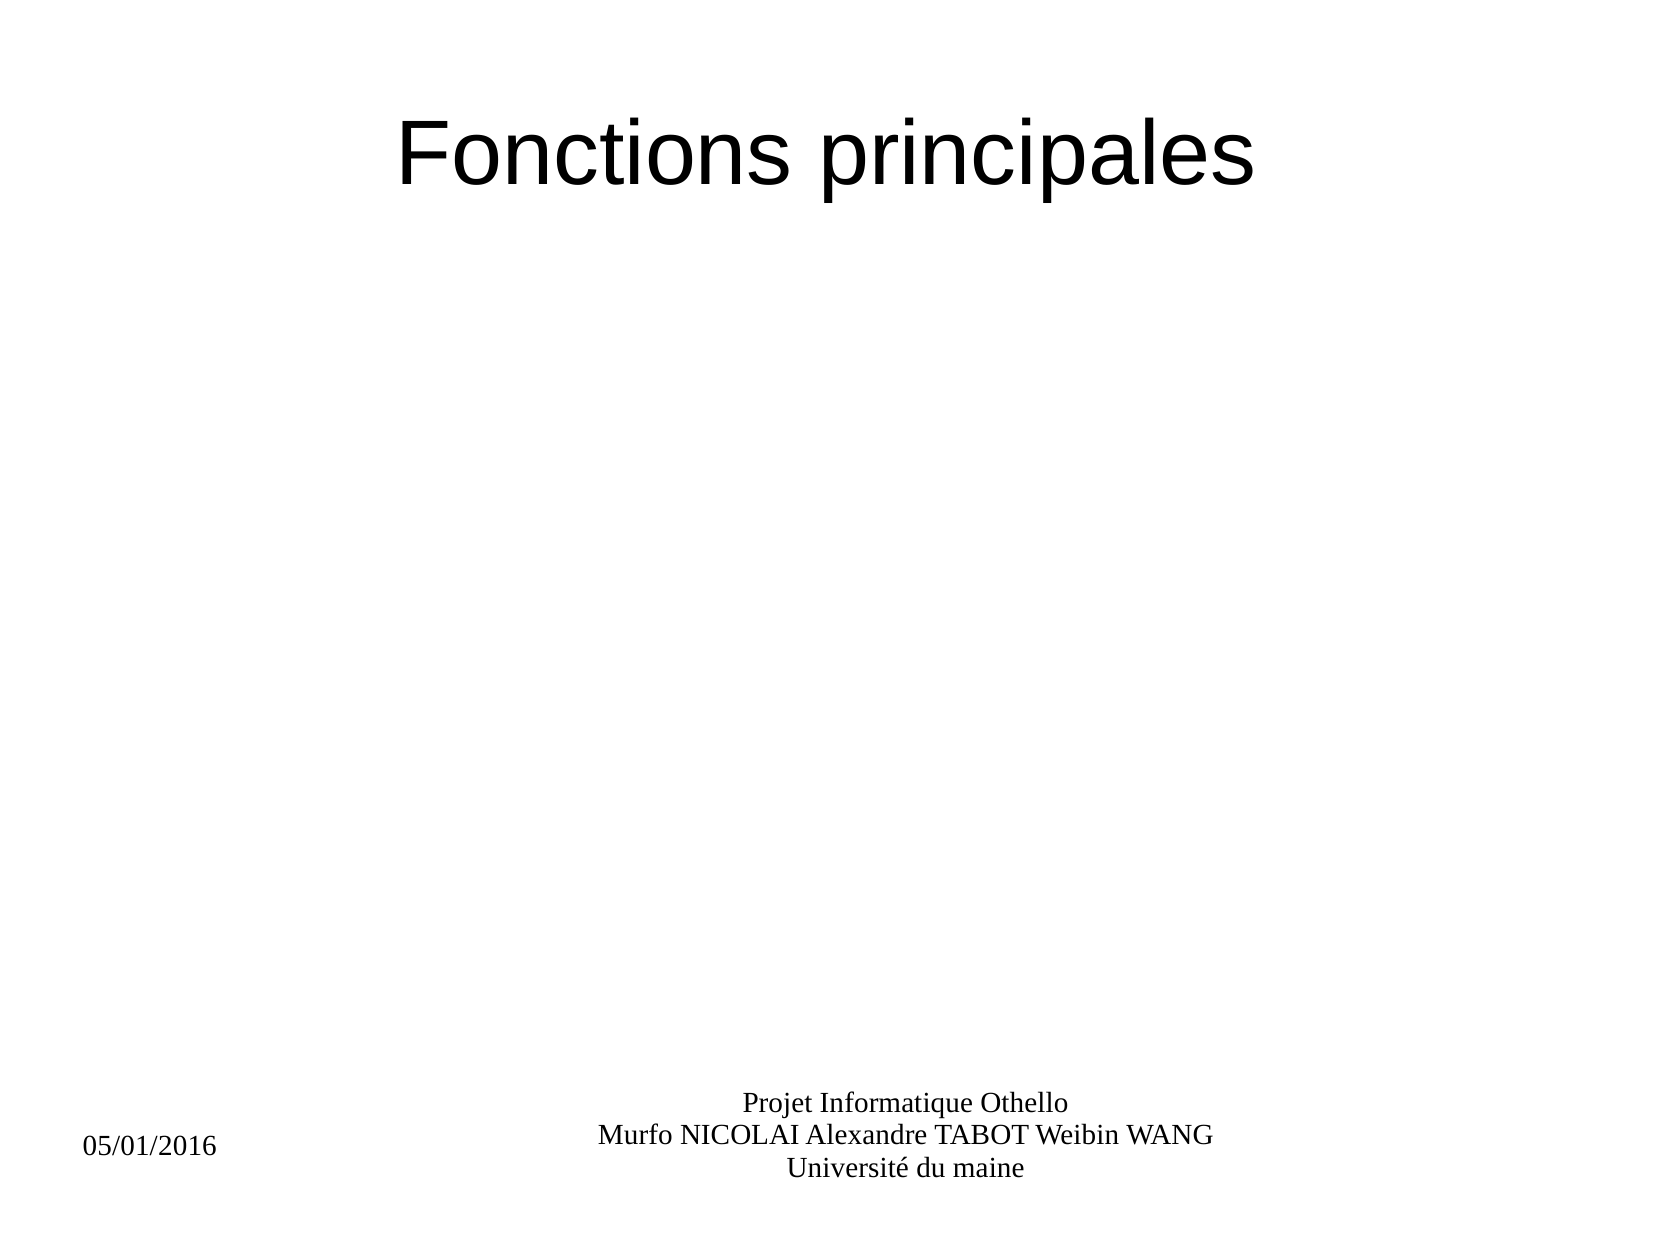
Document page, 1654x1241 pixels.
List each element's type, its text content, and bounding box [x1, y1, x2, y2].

title Fonctions principales [82, 49, 1571, 257]
